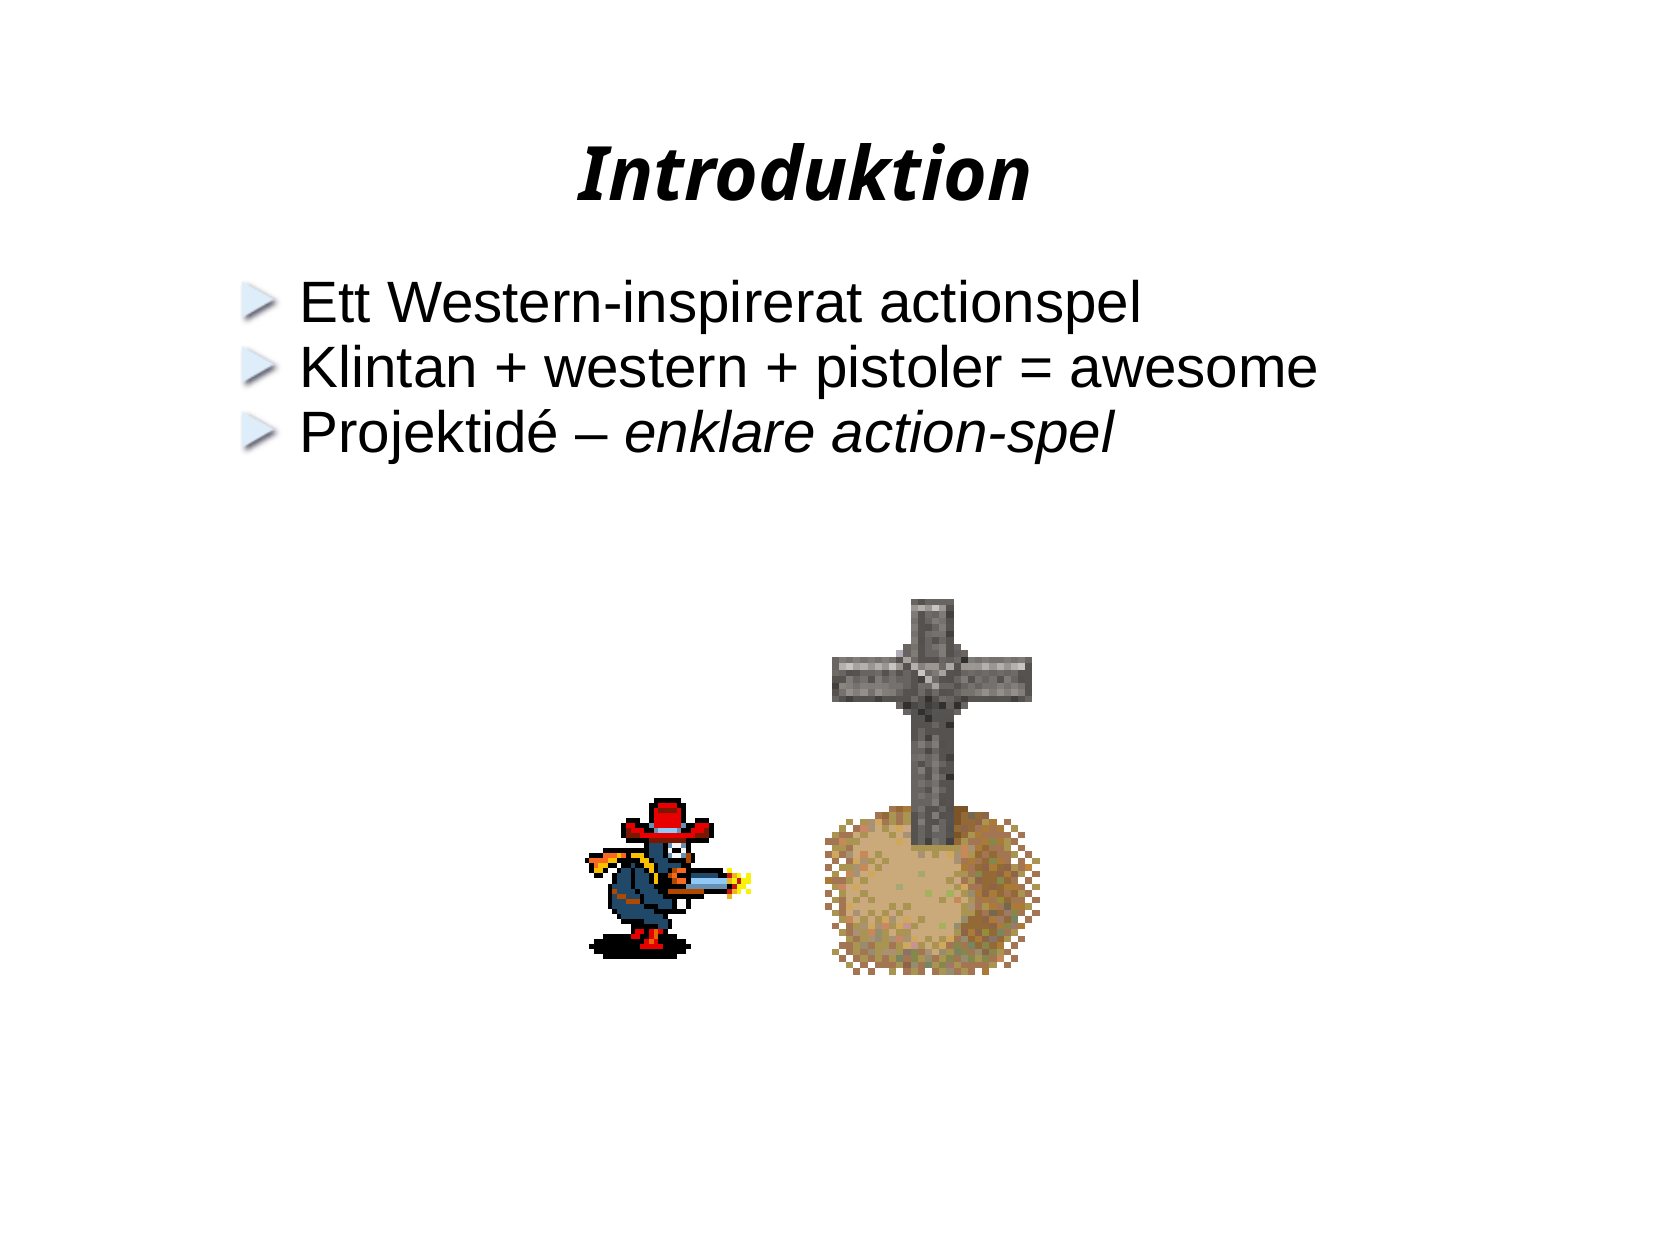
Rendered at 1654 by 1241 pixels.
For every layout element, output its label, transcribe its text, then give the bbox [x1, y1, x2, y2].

text_box Introduktion [150, 112, 1463, 213]
text_box Ett Western-inspirerat actionspel Klintan + western + pistoler = awesome Projektidé – enklare action-spel [225, 262, 1538, 473]
picture [585, 793, 751, 976]
picture [825, 599, 1040, 976]
